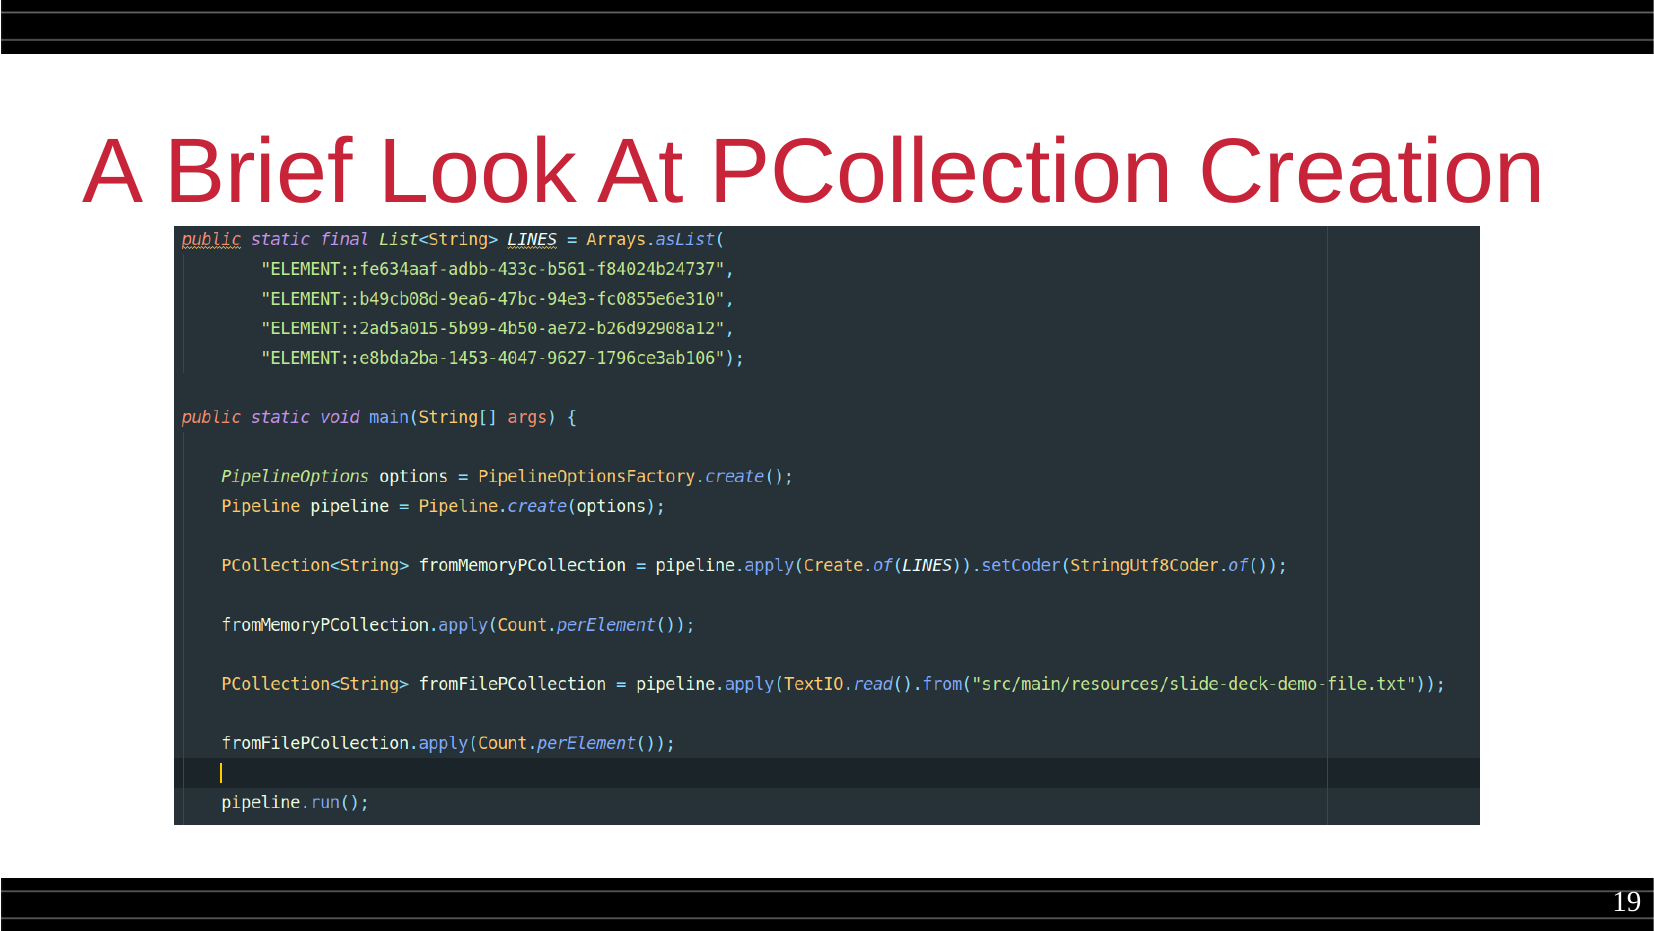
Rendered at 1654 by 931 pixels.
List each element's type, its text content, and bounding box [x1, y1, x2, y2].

title A Brief Look At PCollection Creation [82, 92, 1571, 249]
picture [1, 878, 1654, 931]
picture [174, 226, 1480, 826]
picture [1, 0, 1654, 54]
